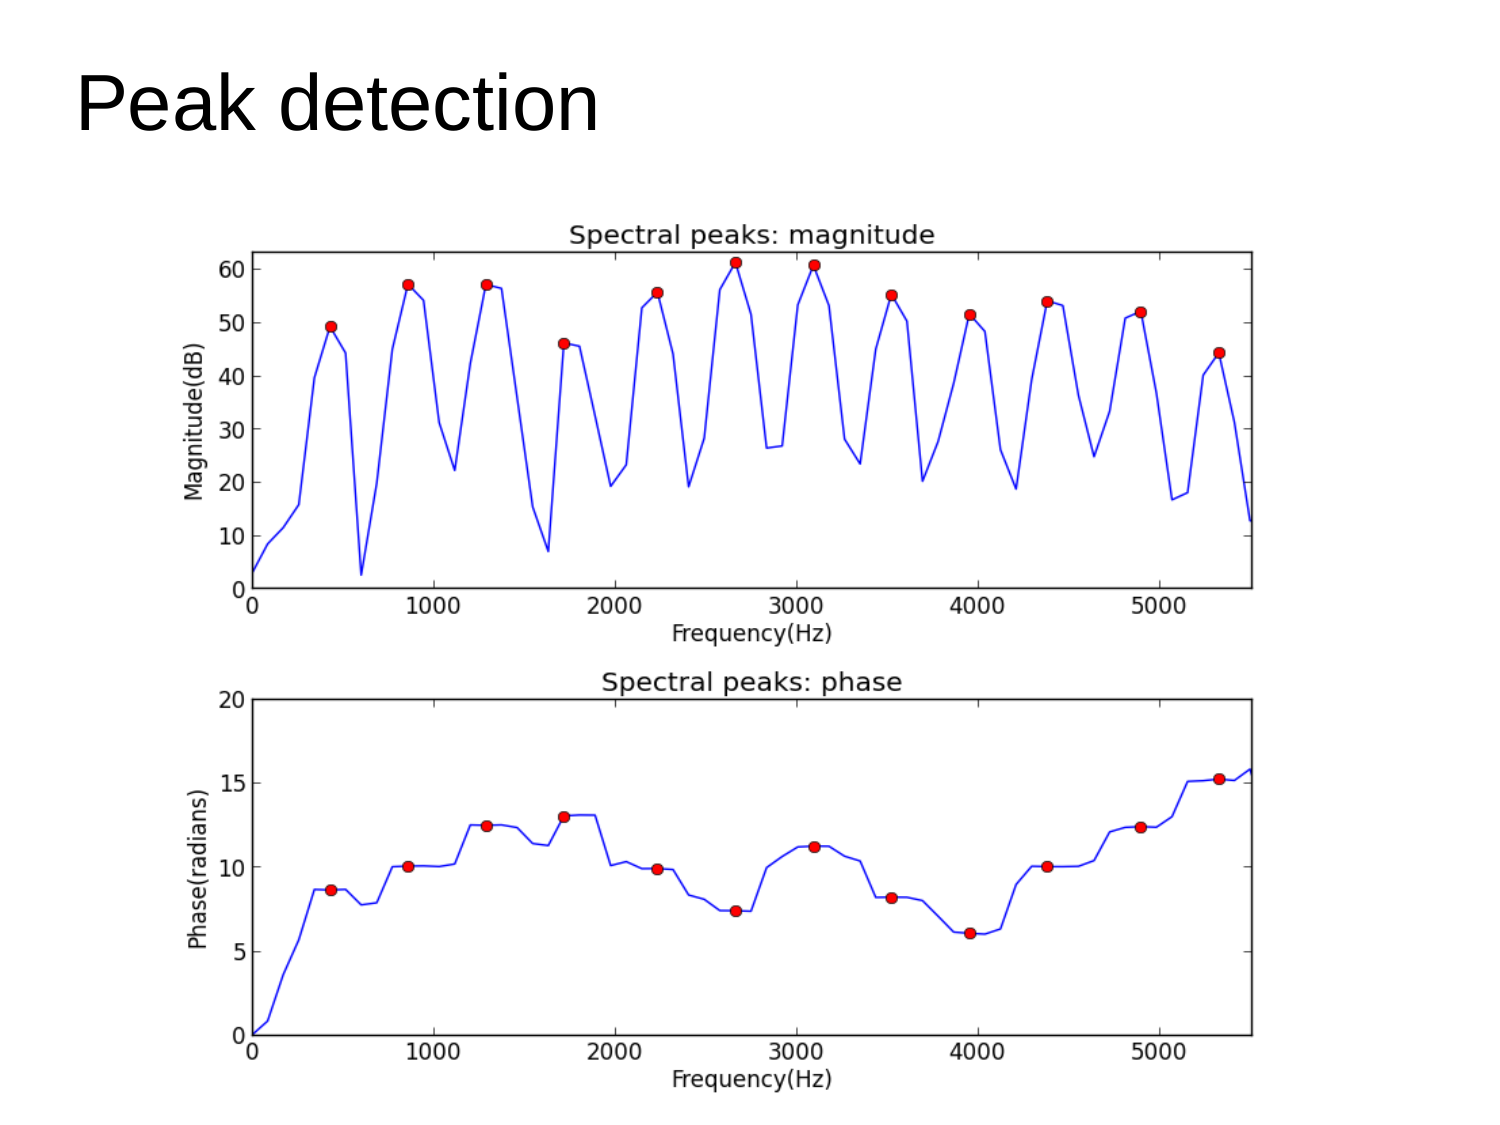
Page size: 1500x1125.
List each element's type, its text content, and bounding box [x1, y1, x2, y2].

title Peak detection [75, 9, 1425, 198]
picture [91, 155, 1380, 1125]
